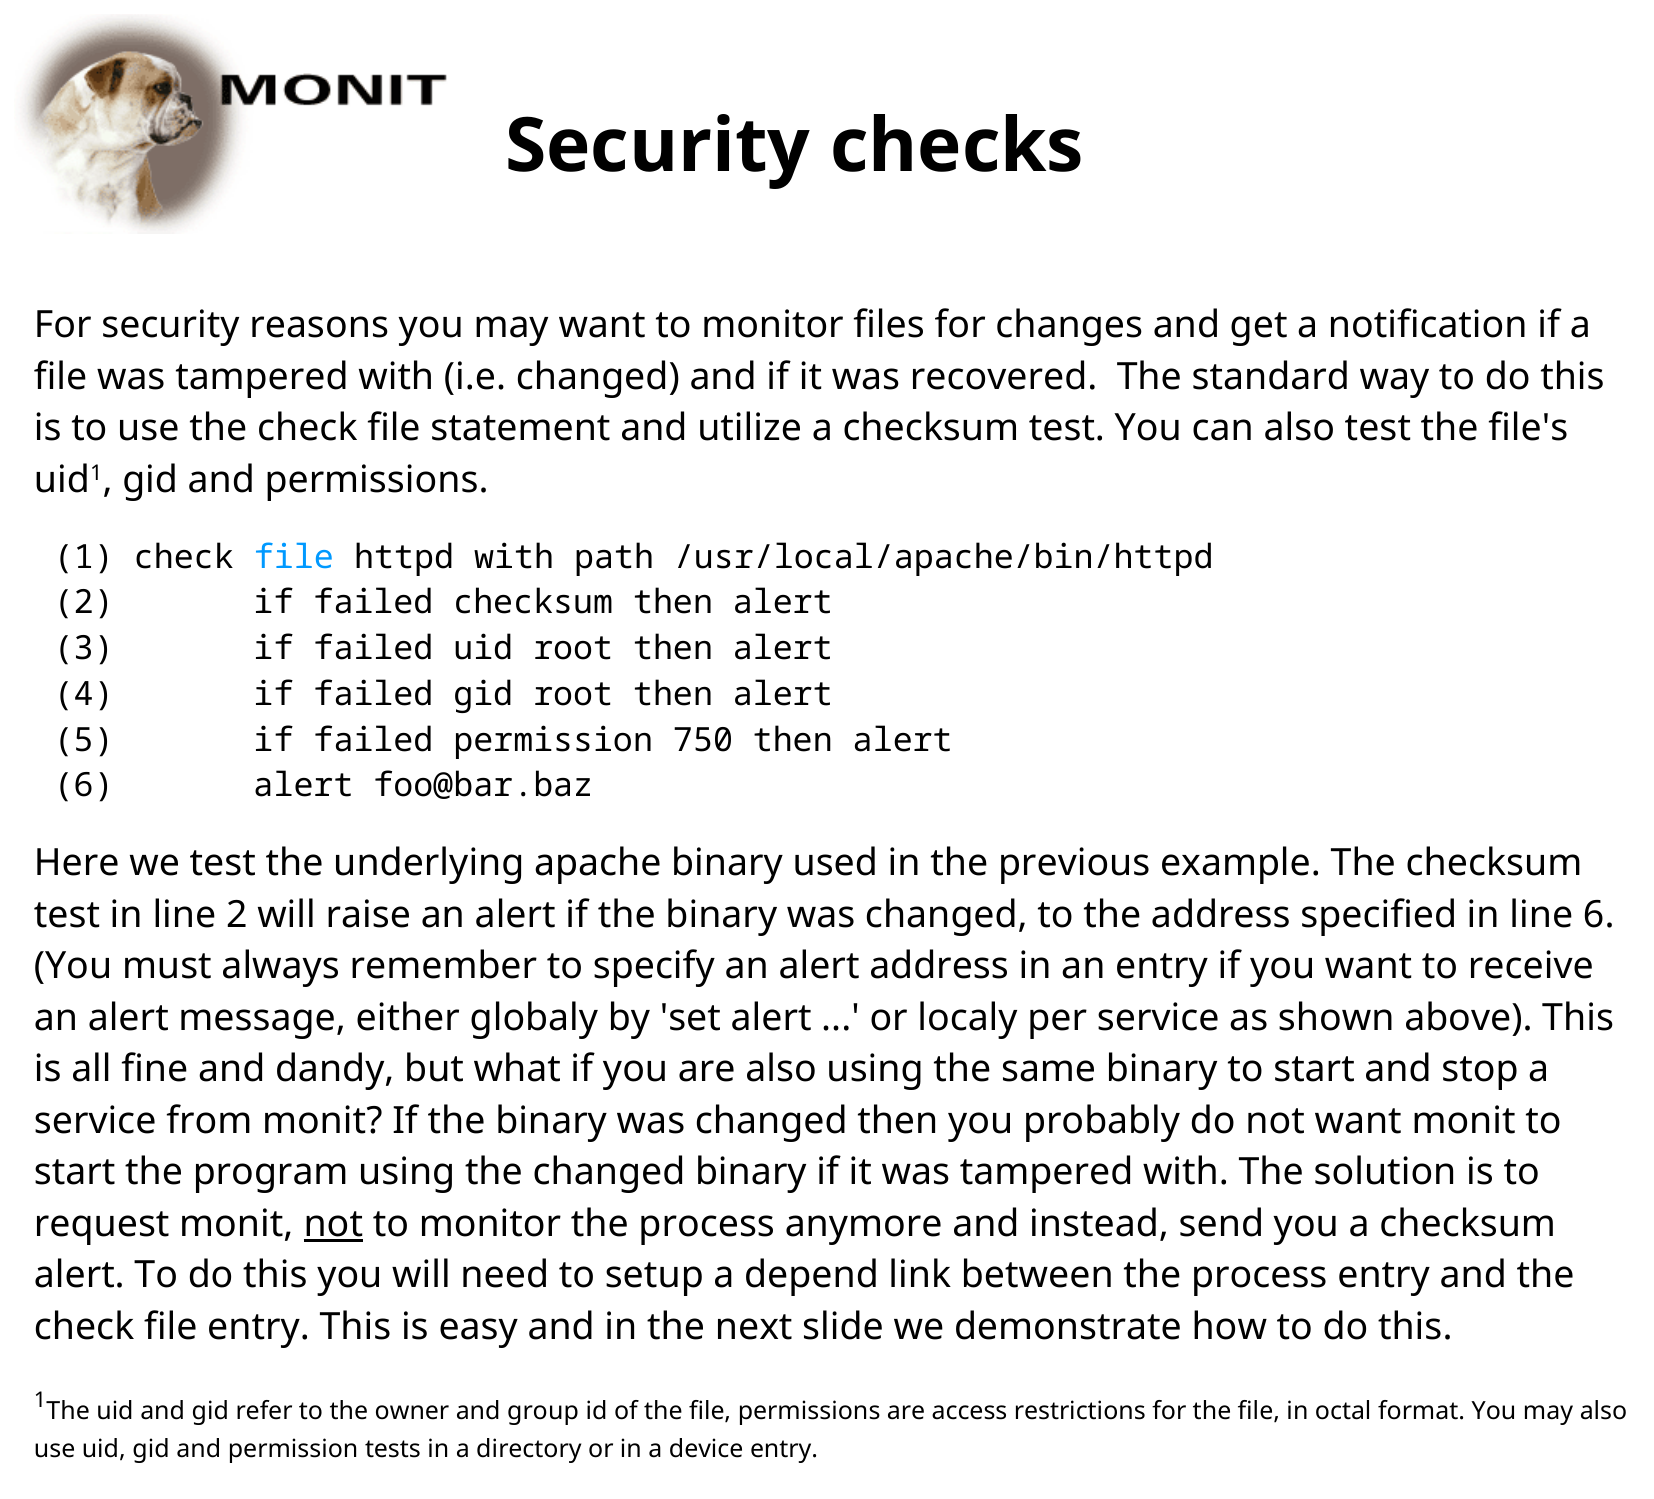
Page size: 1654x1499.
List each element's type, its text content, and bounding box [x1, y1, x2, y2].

picture [14, 14, 448, 234]
list For security reasons you may want to monitor files for changes and get a notification if a file was tampered with (i.e. changed) and if it was recovered. The standard way to do this is to use the check file statement and utilize a checksum test. You can also test the file's uid1, gid and permissions. (1) check file httpd with path /usr/local/apache/bin/httpd (2) if failed checksum then alert (3) if failed uid root then alert (4) if failed gid root then alert (5) if failed permission 750 then alert (6) alert foo@bar.baz Here we test the underlying apache binary used in the previous example. The checksum test in line 2 will raise an alert if the binary was changed, to the address specified in line 6. (You must always remember to specify an alert address in an entry if you want to receive an alert message, either globaly by 'set alert ...' or localy per service as shown above). This is all fine and dandy, but what if you are also using the same binary to start and stop a service from monit? If the binary was changed then you probably do not want monit to start the program using the changed binary if it was tampered with. The solution is to request monit, not to monitor the process anymore and instead, send you a checksum alert. To do this you will need to setup a depend link between the process entry and the check file entry. This is easy and in the next slide we demonstrate how to do this. 1The uid and gid refer to the owner and group id of the file, permissions are access restrictions for the file, in octal format. You may also use uid, gid and permission tests in a directory or in a device entry. [34, 297, 1632, 1499]
title Security checks [506, 73, 1084, 211]
